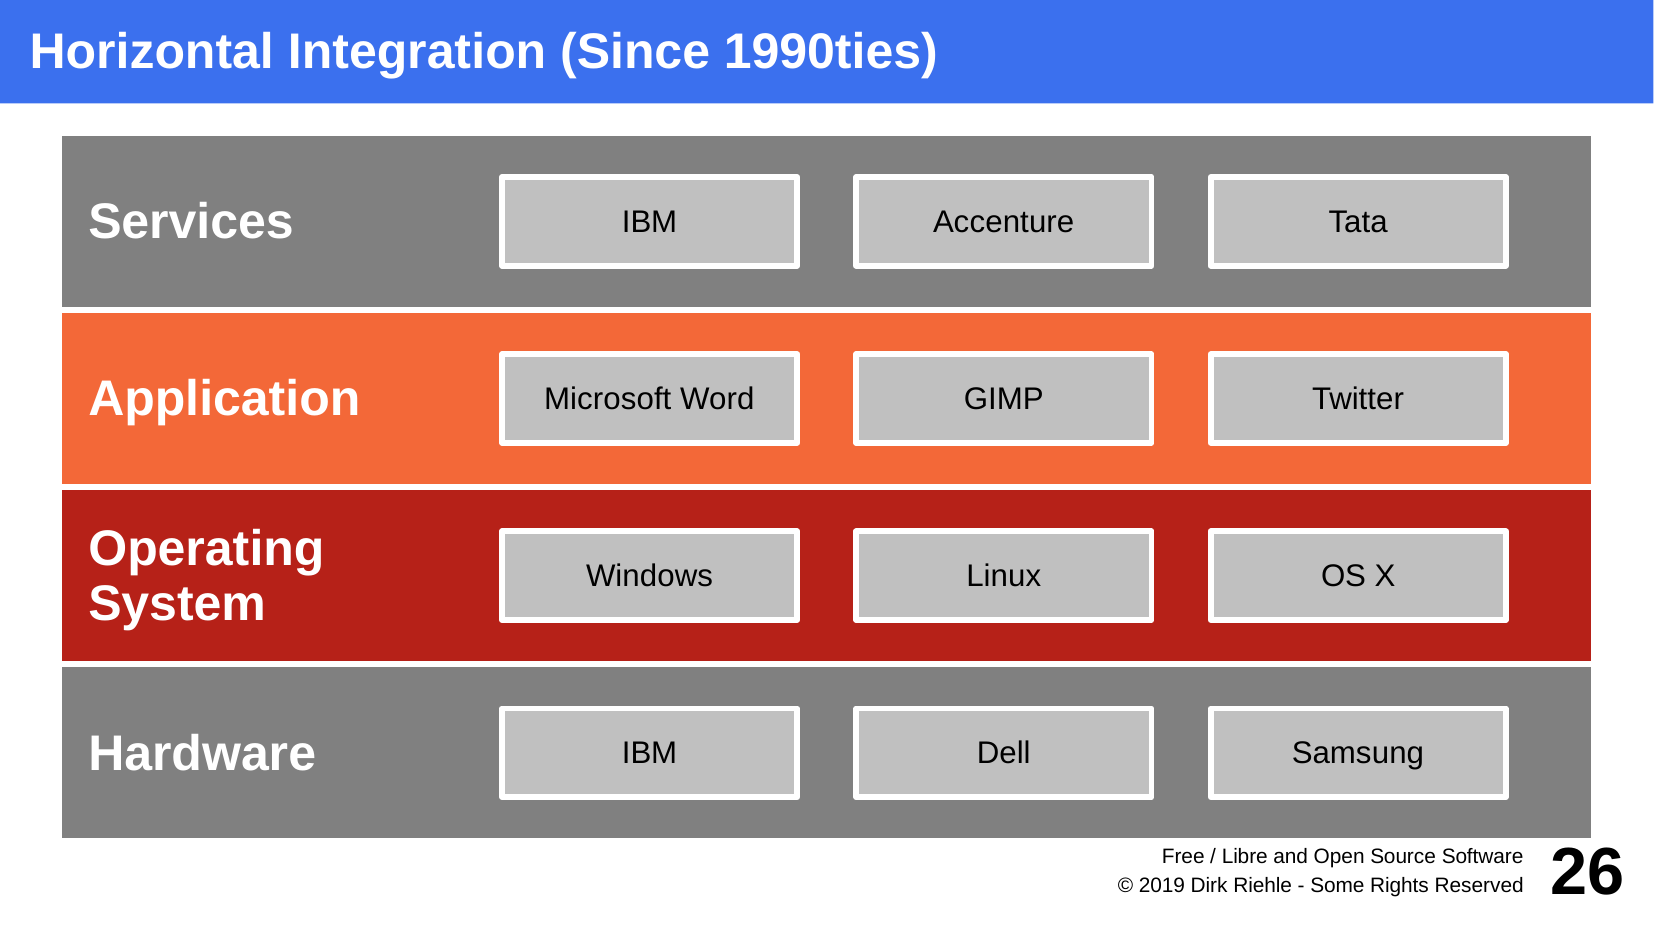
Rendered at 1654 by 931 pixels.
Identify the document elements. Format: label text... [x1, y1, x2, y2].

text_box Application [58, 309, 1595, 488]
text_box Twitter [1210, 354, 1506, 443]
text_box Services [58, 132, 1595, 309]
text_box Tata [1210, 177, 1506, 266]
text_box Hardware [58, 665, 1595, 842]
text_box Samsung [1210, 708, 1506, 798]
text_box Accenture [856, 177, 1152, 266]
title Horizontal Integration (Since 1990ties) [0, 0, 1654, 104]
text_box Windows [501, 531, 798, 620]
text_box Linux [856, 531, 1152, 620]
text_box Microsoft Word [501, 354, 798, 443]
text_box Dell [856, 708, 1152, 798]
text_box OS X [1210, 531, 1506, 620]
text_box IBM [501, 177, 798, 266]
text_box Operating System [58, 488, 1595, 665]
text_box GIMP [856, 354, 1152, 443]
text_box IBM [501, 708, 798, 798]
